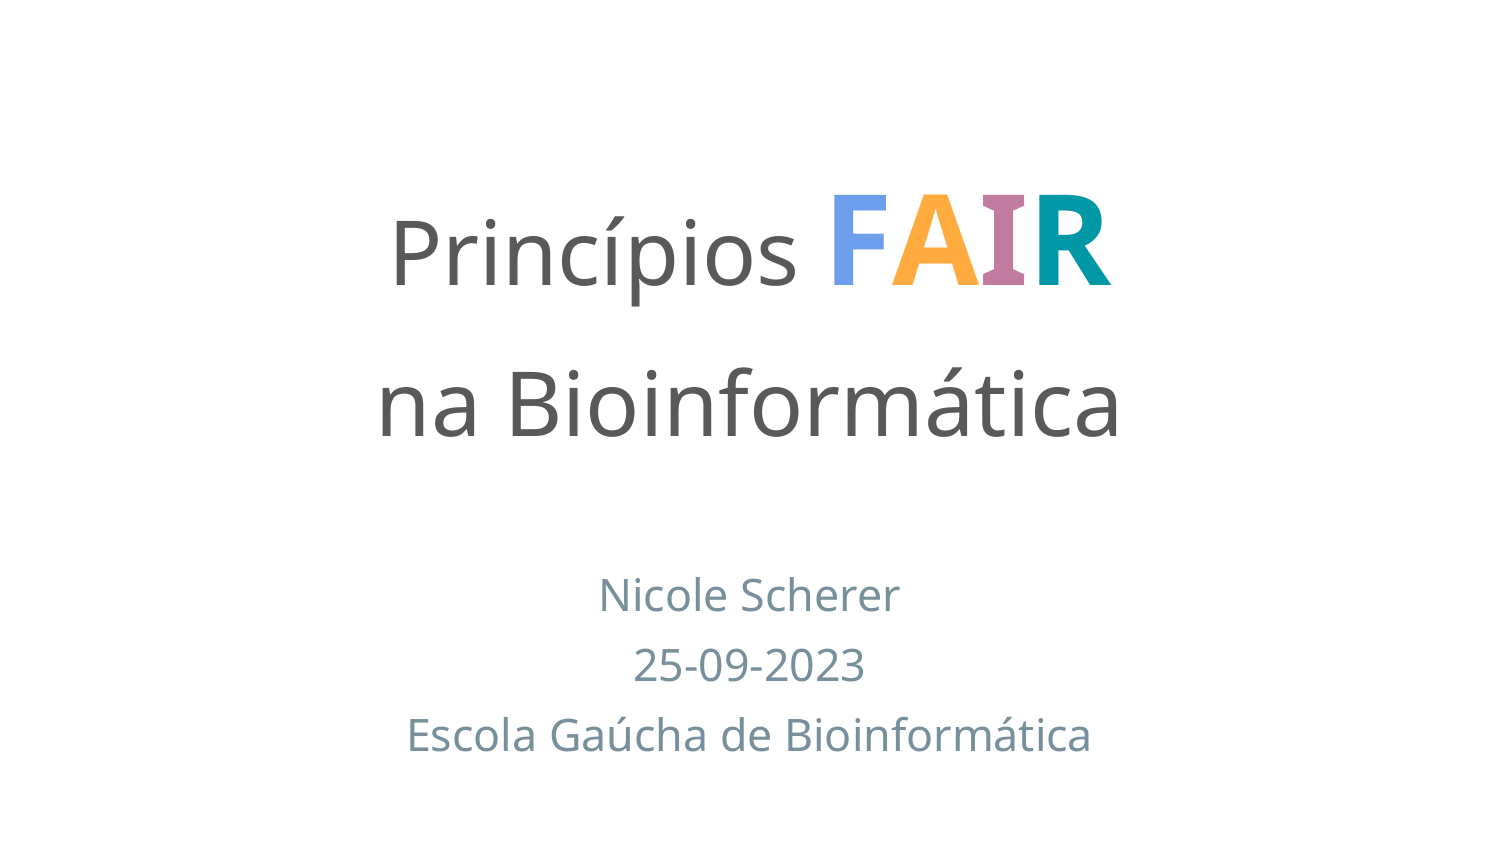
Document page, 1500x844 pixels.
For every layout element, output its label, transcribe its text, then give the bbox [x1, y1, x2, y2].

subtitle Nicole Scherer 25-09-2023 Escola Gaúcha de Bioinformática [51, 539, 1449, 782]
title Princípios FAIR na Bioinformática [51, 106, 1449, 479]
